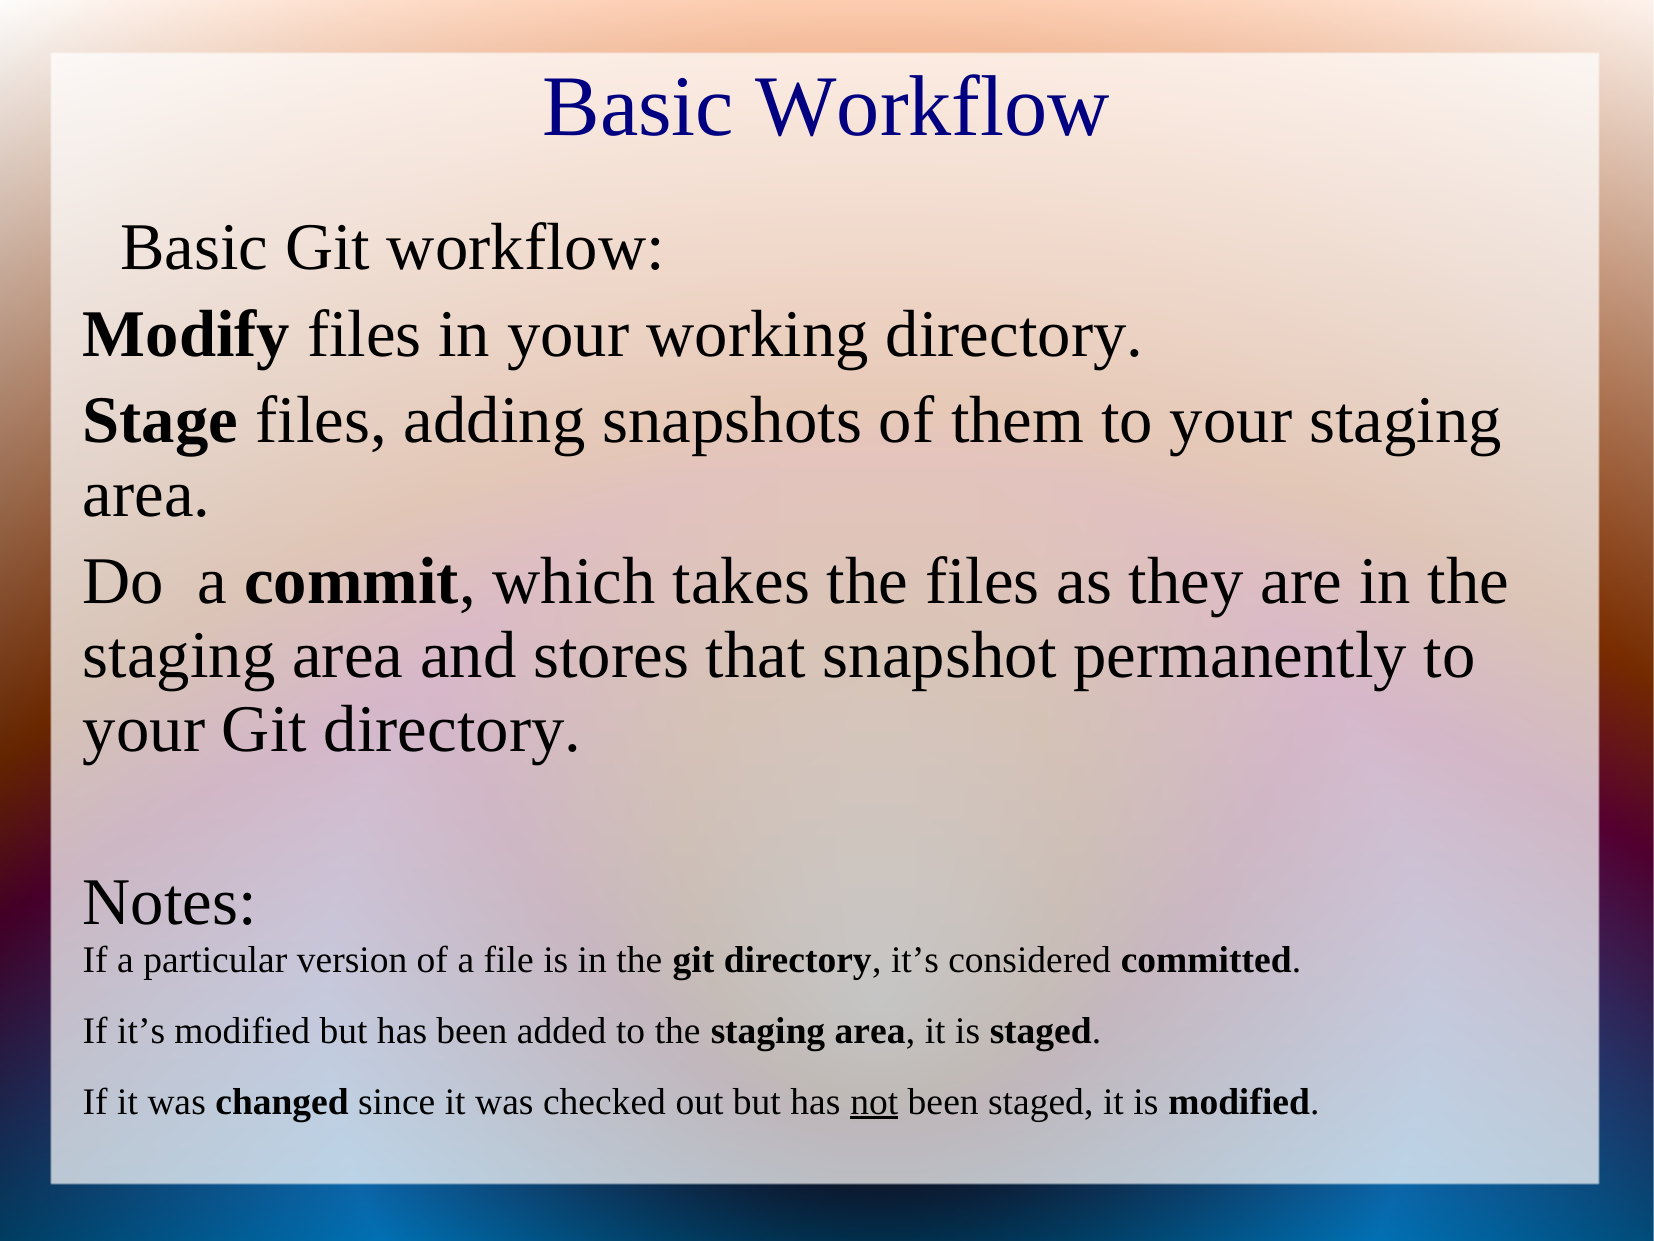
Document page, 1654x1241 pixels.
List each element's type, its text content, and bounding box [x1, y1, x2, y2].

picture [0, 0, 1654, 1241]
list Basic Git workflow: Modify files in your working directory. Stage files, adding snapshots of them to your staging area. Do a commit, which takes the files as they are in the staging area and stores that snapshot permanently to your Git directory. Notes: If a particular version of a file is in the git directory, it’s considered committed. If it’s modified but has been added to the staging area, it is staged. If it was changed since it was checked out but has not been staged, it is modified. [82, 210, 1538, 1123]
title Basic Workflow [82, 2, 1571, 211]
